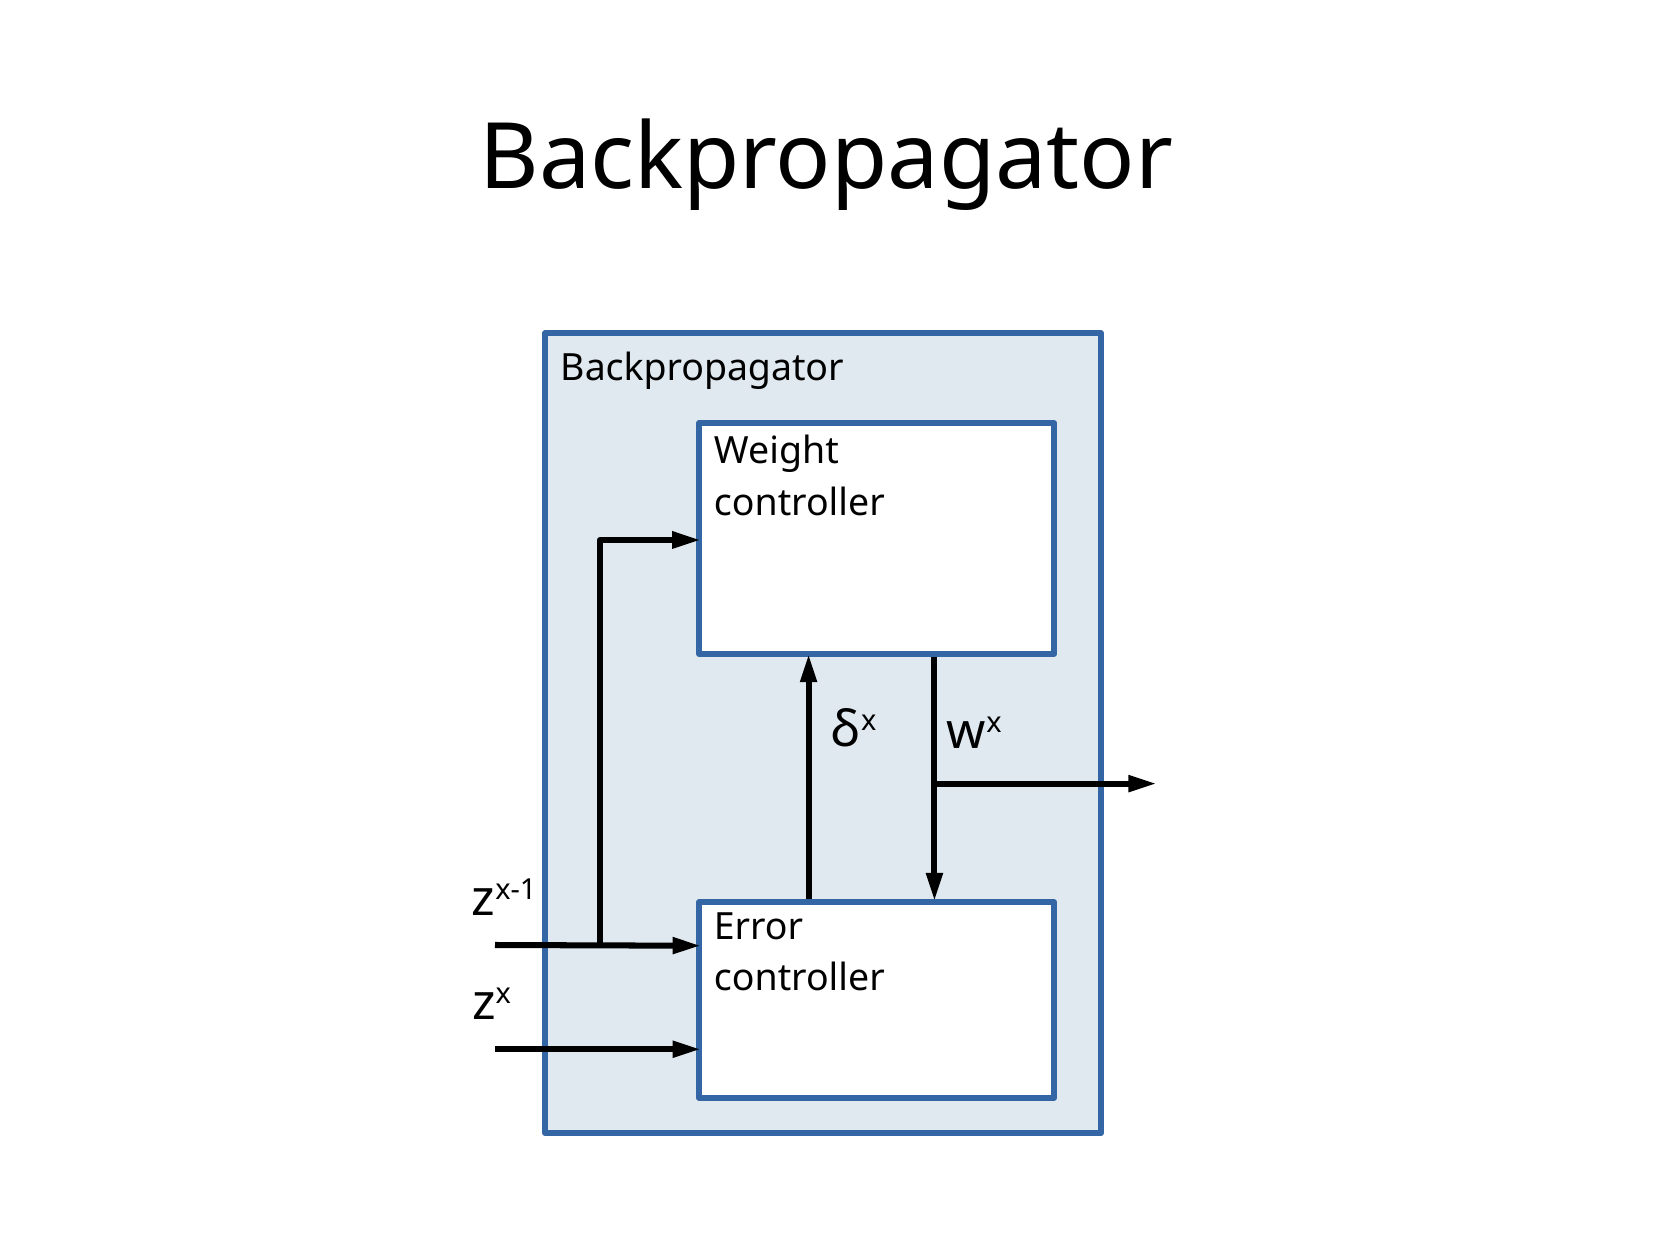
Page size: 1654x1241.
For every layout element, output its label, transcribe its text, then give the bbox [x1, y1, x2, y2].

text_box Weight controller [699, 416, 1108, 566]
text_box [937, 787, 1101, 892]
text_box wx [932, 687, 1047, 828]
text_box Error controller [699, 892, 1108, 1041]
title Backpropagator [82, 49, 1571, 257]
text_box zx-1 [457, 855, 586, 1047]
text_box [545, 482, 699, 942]
text_box [603, 541, 1101, 945]
text_box δx [806, 685, 891, 775]
text_box Backpropagator [545, 333, 954, 482]
text_box [545, 947, 1101, 1134]
text_box [954, 333, 1101, 416]
text_box zx [457, 958, 572, 1100]
